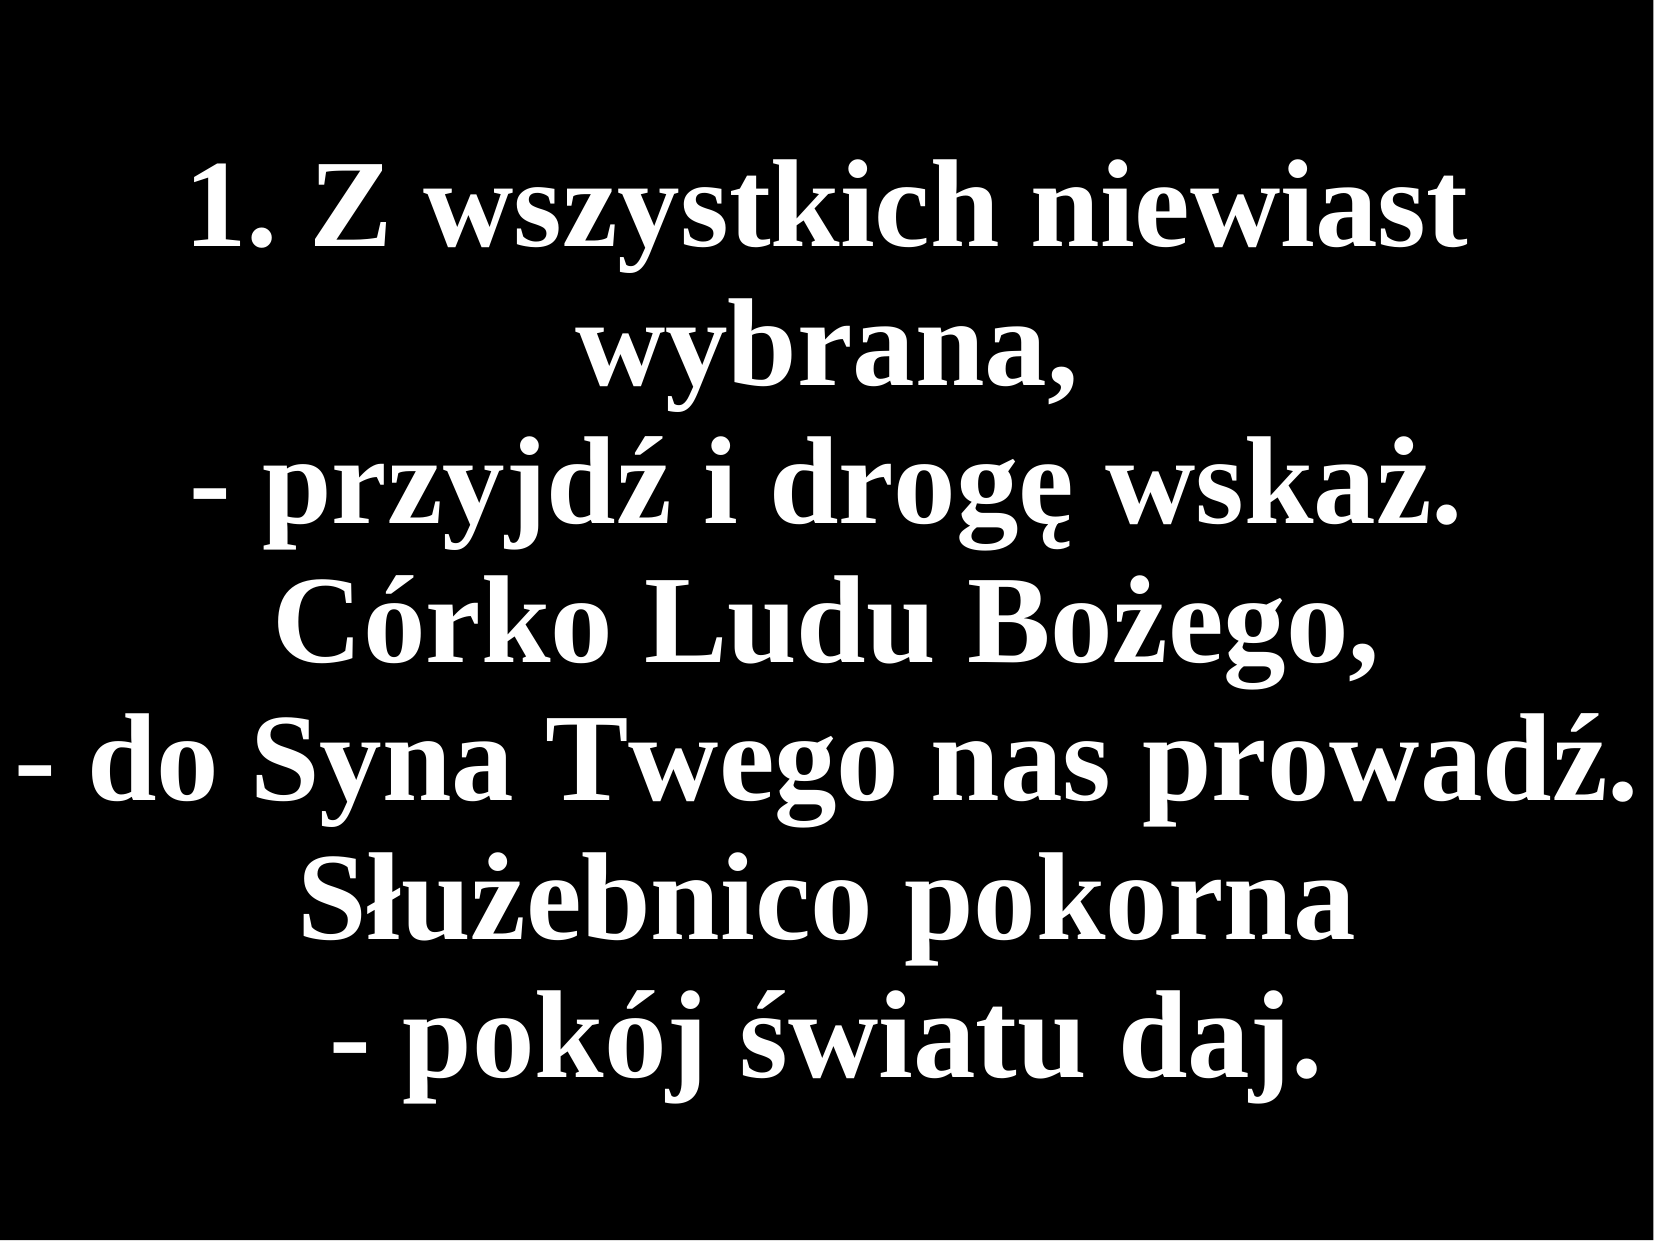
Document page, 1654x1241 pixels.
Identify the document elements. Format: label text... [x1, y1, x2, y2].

title 1. Z wszystkich niewiast wybrana, - przyjdź i drogę wskaż. Córko Ludu Bożego, - do Syna Twego nas prowadź. Służebnico pokorna - pokój światu daj. [0, 0, 1654, 1241]
